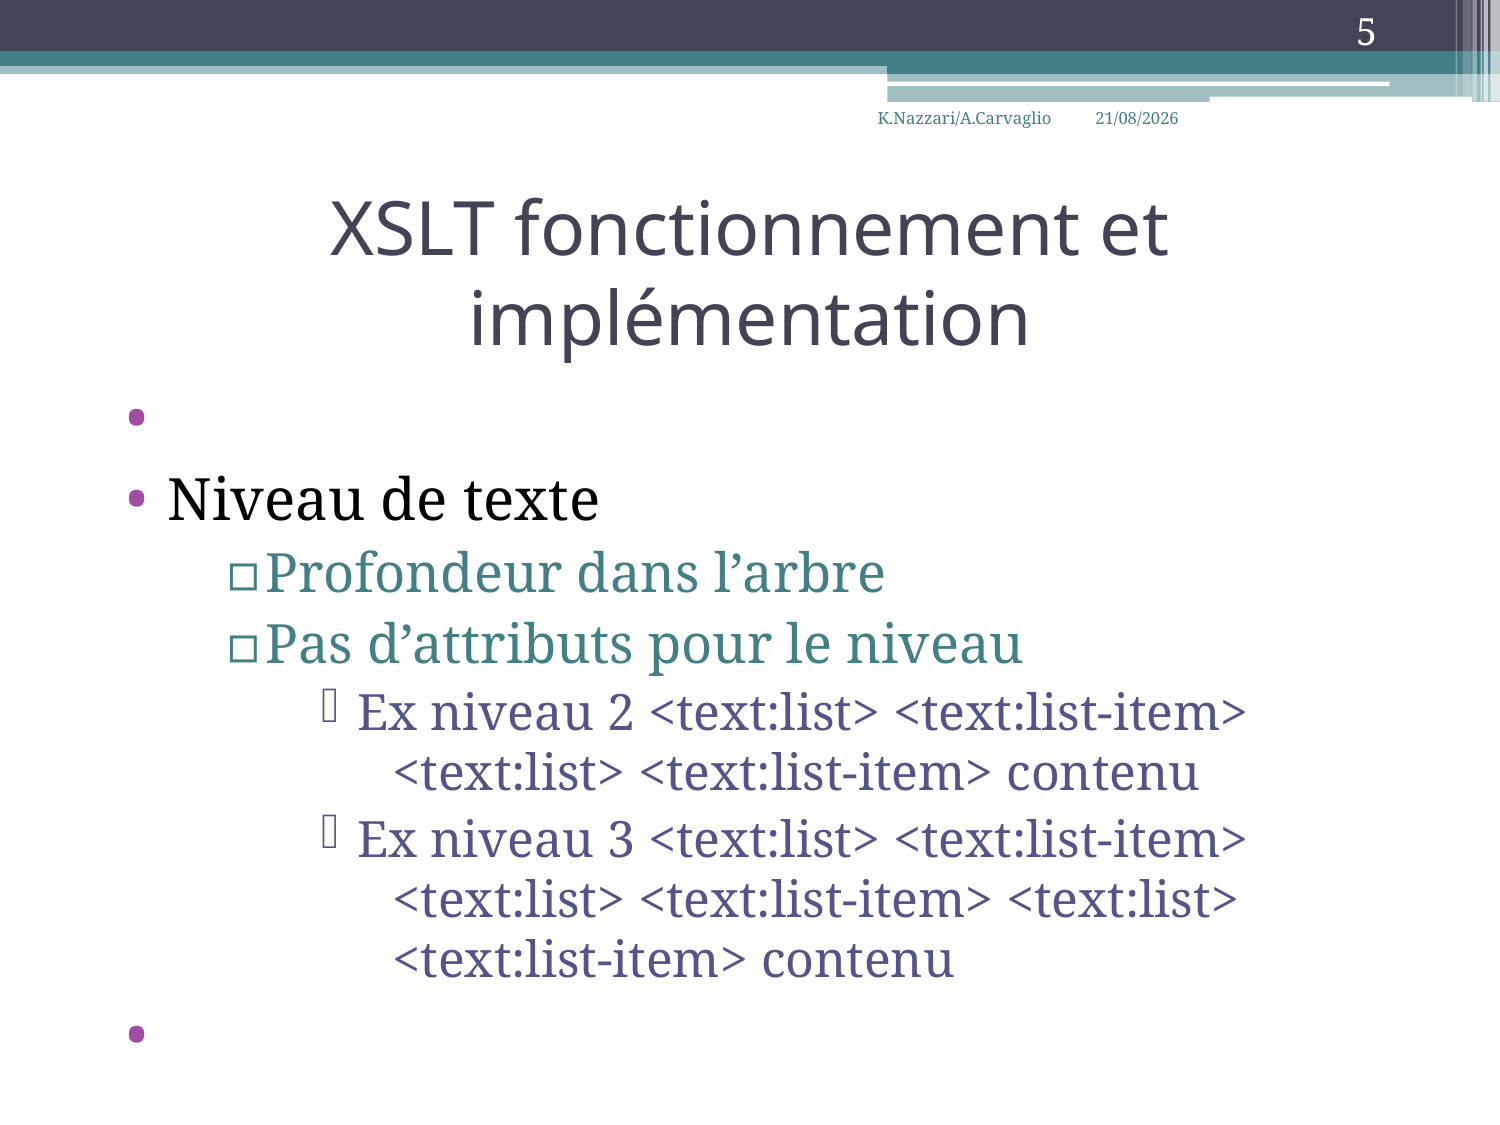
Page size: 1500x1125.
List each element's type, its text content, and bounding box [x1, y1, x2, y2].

title XSLT fonctionnement et implémentation [75, 172, 1426, 348]
text_box [1081, 100, 1238, 176]
text_box 5 [1341, 0, 1467, 61]
text_box K.Nazzari/A.Carvaglio [862, 100, 1081, 176]
list Niveau de texte Profondeur dans l’arbre Pas d’attributs pour le niveau Ex niveau 2 <text:list> <text:list-item> <text:list> <text:list-item> contenu Ex niveau 3 <text:list> <text:list-item> <text:list> <text:list-item> <text:list> <text:list-item> contenu [75, 368, 1426, 1079]
